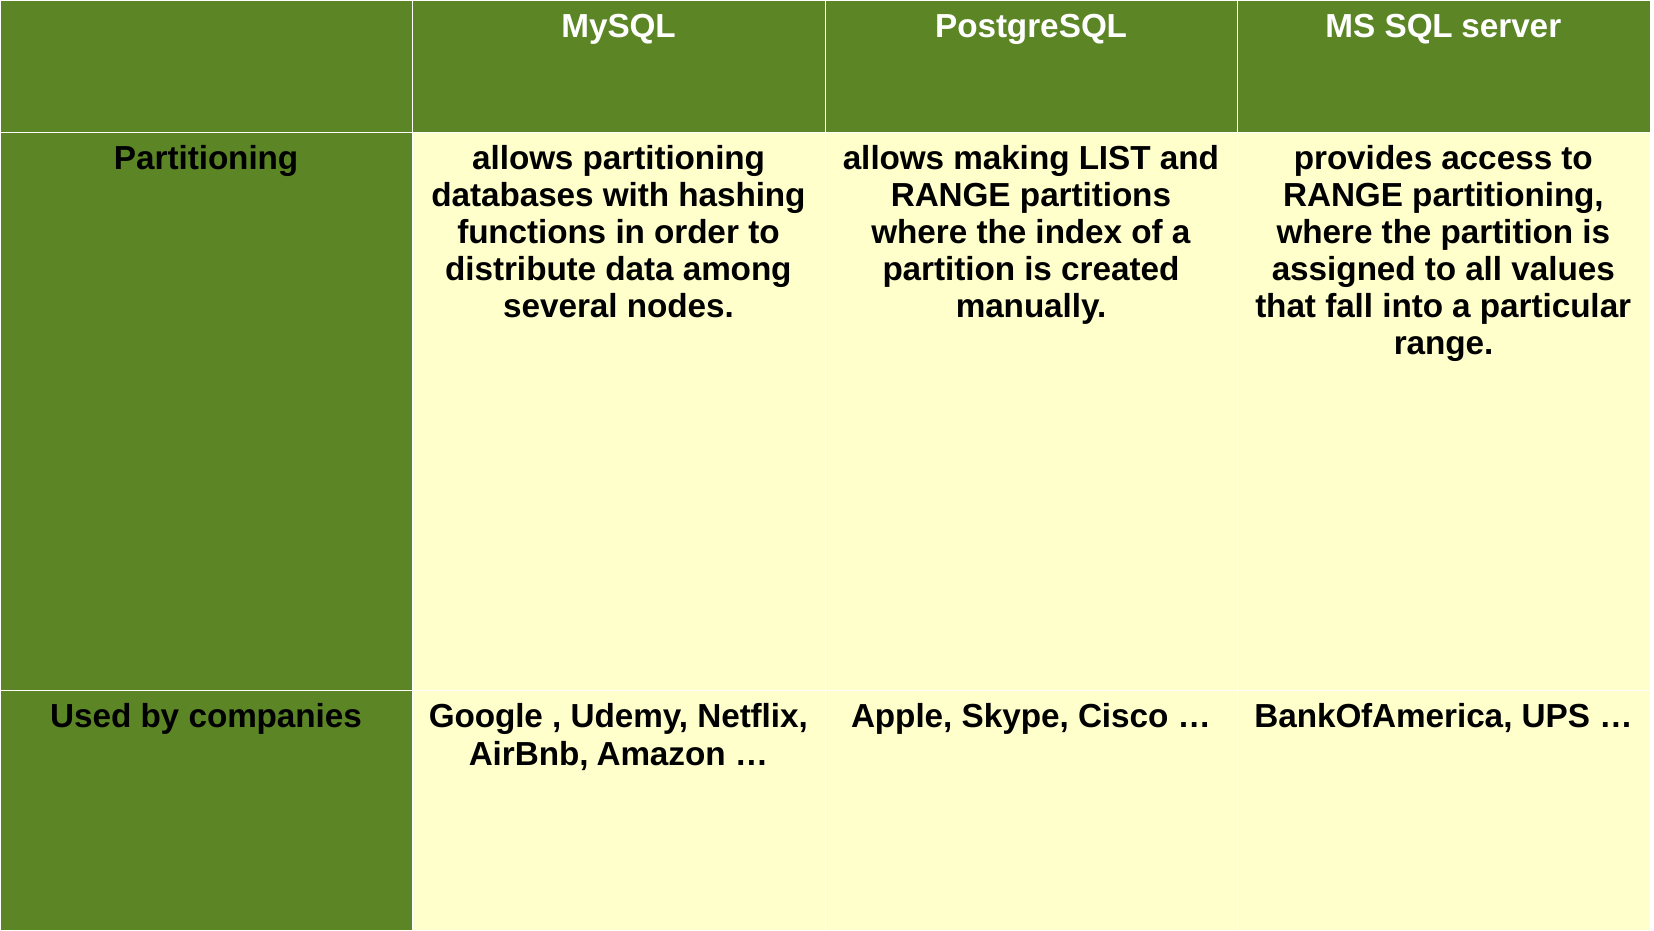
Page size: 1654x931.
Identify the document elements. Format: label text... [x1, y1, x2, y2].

table_cell BankOfAmerica, UPS … [1238, 691, 1650, 930]
table_header MySQL [413, 1, 825, 132]
table_cell Google , Udemy, Netflix, AirBnb, Amazon … [413, 691, 825, 930]
table_header PostgreSQL [826, 1, 1237, 132]
table_cell allows partitioning databases with hashing functions in order to distribute data among several nodes. [413, 133, 825, 690]
table_cell Partitioning [1, 133, 412, 690]
table_cell allows making LIST and RANGE partitions where the index of a partition is created manually. [826, 133, 1237, 690]
table_header [1, 1, 412, 132]
table_cell provides access to RANGE partitioning, where the partition is assigned to all values that fall into a particular range. [1238, 133, 1650, 690]
table_cell Used by companies [1, 691, 412, 930]
table_cell Apple, Skype, Cisco … [826, 691, 1237, 930]
table_header MS SQL server [1238, 1, 1650, 132]
